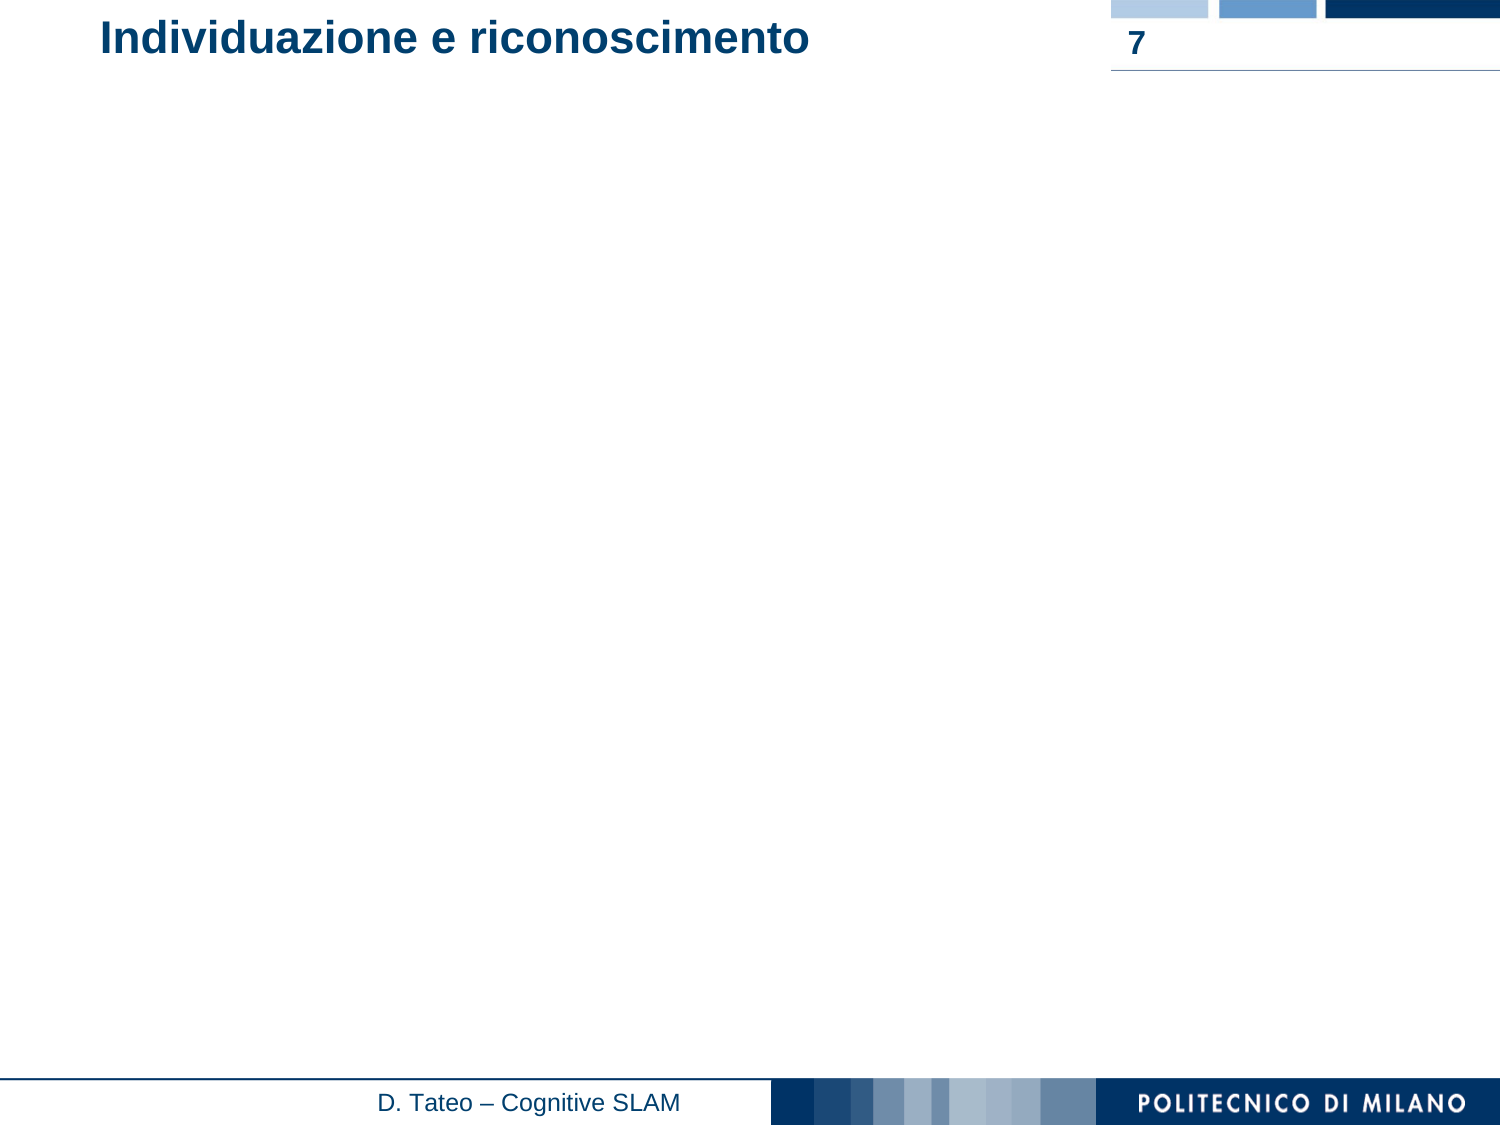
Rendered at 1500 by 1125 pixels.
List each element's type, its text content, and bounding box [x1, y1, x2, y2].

title Individuazione e riconoscimento [99, 12, 1075, 150]
picture [1103, 0, 1500, 74]
picture [0, 1074, 1500, 1125]
